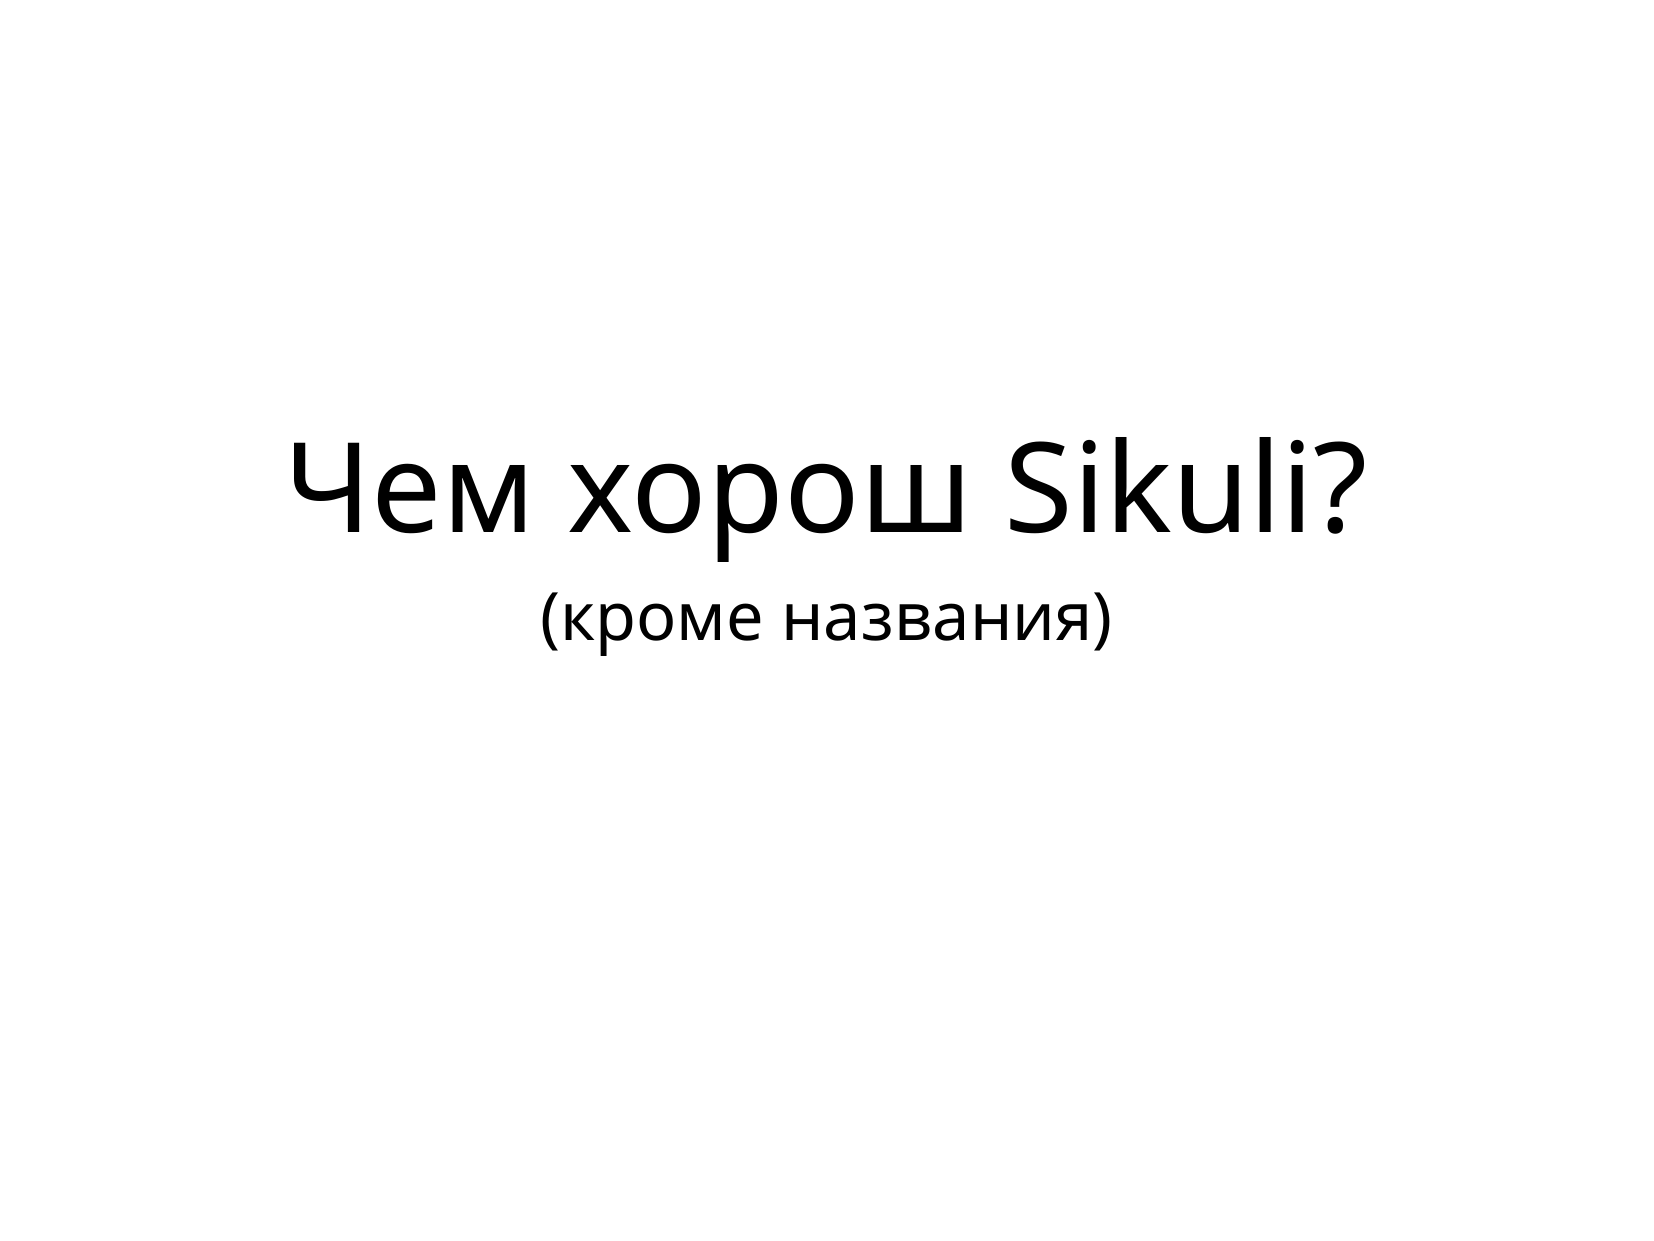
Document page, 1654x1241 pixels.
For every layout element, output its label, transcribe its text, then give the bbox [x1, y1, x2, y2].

subtitle Чем хорош Sikuli? (кроме названия) [82, 49, 1571, 1010]
